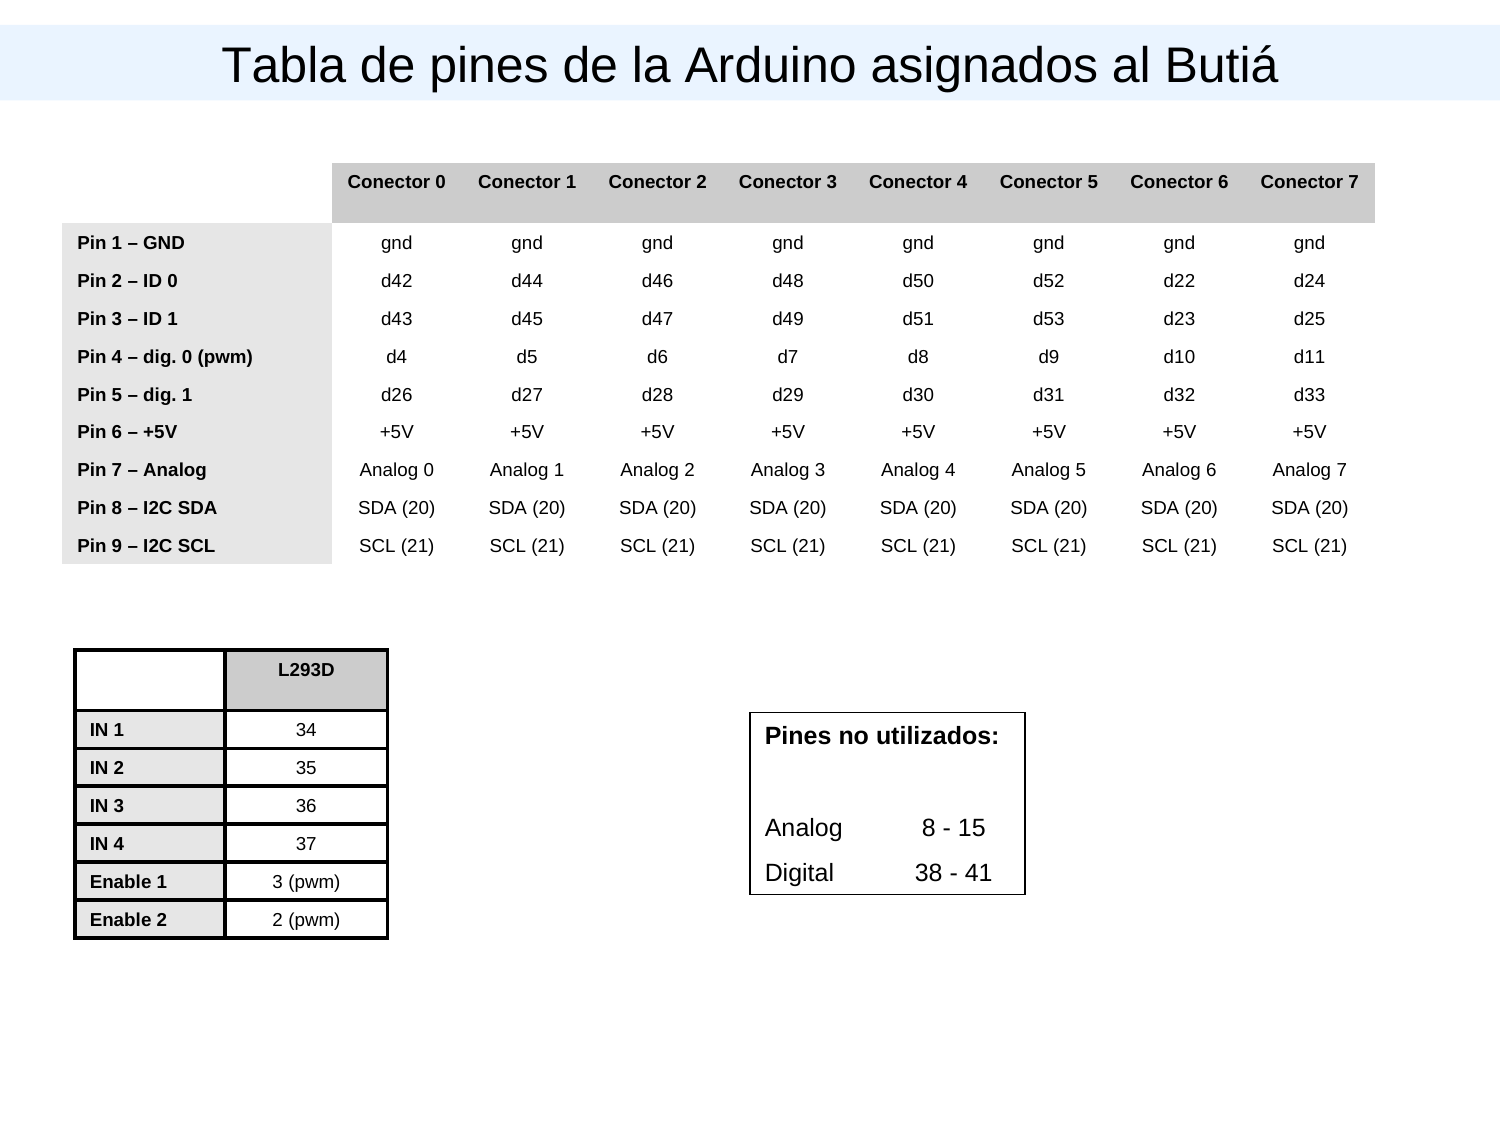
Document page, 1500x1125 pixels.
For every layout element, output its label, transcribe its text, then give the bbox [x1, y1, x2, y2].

text_box Pines no utilizados: Analog 8 - 15 Digital 38 - 41 [749, 712, 1026, 895]
table_cell d26 [332, 375, 462, 413]
table_cell d52 [984, 261, 1114, 299]
table_cell +5V [723, 413, 853, 450]
table_cell 35 [227, 750, 386, 784]
table_cell d53 [984, 299, 1114, 337]
table_cell 3 (pwm) [227, 864, 386, 898]
table_cell Pin 2 – ID 0 [62, 261, 332, 299]
table_cell d42 [332, 261, 462, 299]
table_cell SCL (21) [592, 526, 723, 564]
table_header Conector 3 [723, 163, 853, 223]
table_cell Analog 5 [984, 450, 1114, 488]
table_cell SDA (20) [853, 488, 984, 526]
table_header Conector 6 [1114, 163, 1245, 223]
table_cell d8 [853, 337, 984, 375]
table_cell Pin 9 – I2C SCL [62, 526, 332, 564]
table_cell SDA (20) [723, 488, 853, 526]
table_cell +5V [1114, 413, 1245, 450]
table_cell d51 [853, 299, 984, 337]
table_cell +5V [984, 413, 1114, 450]
table_cell IN 2 [77, 750, 223, 784]
table_cell d47 [592, 299, 723, 337]
table_cell SDA (20) [984, 488, 1114, 526]
table_cell gnd [984, 223, 1114, 261]
table_cell gnd [1245, 223, 1375, 261]
table_header Conector 4 [853, 163, 984, 223]
table_cell Analog 2 [592, 450, 723, 488]
table_header Conector 0 [332, 163, 462, 223]
table_cell d23 [1114, 299, 1245, 337]
table_cell +5V [332, 413, 462, 450]
table_cell 37 [227, 826, 386, 860]
table_header Conector 5 [984, 163, 1114, 223]
table_cell SDA (20) [1245, 488, 1375, 526]
table_cell d46 [592, 261, 723, 299]
table_header [77, 652, 223, 709]
table_cell d45 [462, 299, 592, 337]
table_header L293D [227, 652, 386, 709]
table_cell Analog 3 [723, 450, 853, 488]
table_cell d50 [853, 261, 984, 299]
table_cell Pin 8 – I2C SDA [62, 488, 332, 526]
table_header Conector 7 [1245, 163, 1375, 223]
table_cell SCL (21) [984, 526, 1114, 564]
table_cell Enable 1 [77, 864, 223, 898]
table_cell +5V [853, 413, 984, 450]
table_cell 36 [227, 788, 386, 822]
table_cell d9 [984, 337, 1114, 375]
table_cell IN 1 [77, 712, 223, 747]
table_cell Pin 6 – +5V [62, 413, 332, 450]
table_cell d7 [723, 337, 853, 375]
table_cell SDA (20) [332, 488, 462, 526]
text_box Tabla de pines de la Arduino asignados al Butiá [0, 24, 1500, 101]
table_cell Pin 1 – GND [62, 223, 332, 261]
table_cell SDA (20) [1114, 488, 1245, 526]
table_cell gnd [853, 223, 984, 261]
table_cell d22 [1114, 261, 1245, 299]
table_cell gnd [462, 223, 592, 261]
table_header Conector 2 [592, 163, 723, 223]
table_cell d30 [853, 375, 984, 413]
table_cell +5V [592, 413, 723, 450]
table_cell d5 [462, 337, 592, 375]
table_cell IN 4 [77, 826, 223, 860]
table_cell Pin 3 – ID 1 [62, 299, 332, 337]
table_cell Pin 5 – dig. 1 [62, 375, 332, 413]
table_cell gnd [332, 223, 462, 261]
table_cell +5V [462, 413, 592, 450]
table_header [62, 163, 332, 223]
table_cell Analog 1 [462, 450, 592, 488]
table_cell Analog 7 [1245, 450, 1375, 488]
table_cell SCL (21) [1245, 526, 1375, 564]
table_cell SCL (21) [723, 526, 853, 564]
table_cell d49 [723, 299, 853, 337]
table_cell gnd [723, 223, 853, 261]
table_cell d28 [592, 375, 723, 413]
table_cell gnd [592, 223, 723, 261]
table_cell d27 [462, 375, 592, 413]
table_cell Analog 0 [332, 450, 462, 488]
table_cell Analog 4 [853, 450, 984, 488]
table_cell Enable 2 [77, 902, 223, 936]
table_cell Pin 7 – Analog [62, 450, 332, 488]
table_cell Analog 6 [1114, 450, 1245, 488]
table_cell d4 [332, 337, 462, 375]
table_cell d29 [723, 375, 853, 413]
table_cell d31 [984, 375, 1114, 413]
table_cell d11 [1245, 337, 1375, 375]
table_header Conector 1 [462, 163, 592, 223]
table_cell 34 [227, 712, 386, 747]
table_cell d6 [592, 337, 723, 375]
table_cell +5V [1245, 413, 1375, 450]
table_cell 2 (pwm) [227, 902, 386, 936]
table_cell SCL (21) [853, 526, 984, 564]
table_cell d10 [1114, 337, 1245, 375]
table_cell d43 [332, 299, 462, 337]
table_cell SDA (20) [592, 488, 723, 526]
table_cell SCL (21) [1114, 526, 1245, 564]
table_cell d24 [1245, 261, 1375, 299]
table_cell SCL (21) [332, 526, 462, 564]
table_cell d44 [462, 261, 592, 299]
table_cell d48 [723, 261, 853, 299]
table_cell IN 3 [77, 788, 223, 822]
table_cell Pin 4 – dig. 0 (pwm) [62, 337, 332, 375]
table_cell SDA (20) [462, 488, 592, 526]
table_cell d32 [1114, 375, 1245, 413]
table_cell d33 [1245, 375, 1375, 413]
table_cell SCL (21) [462, 526, 592, 564]
table_cell d25 [1245, 299, 1375, 337]
table_cell gnd [1114, 223, 1245, 261]
